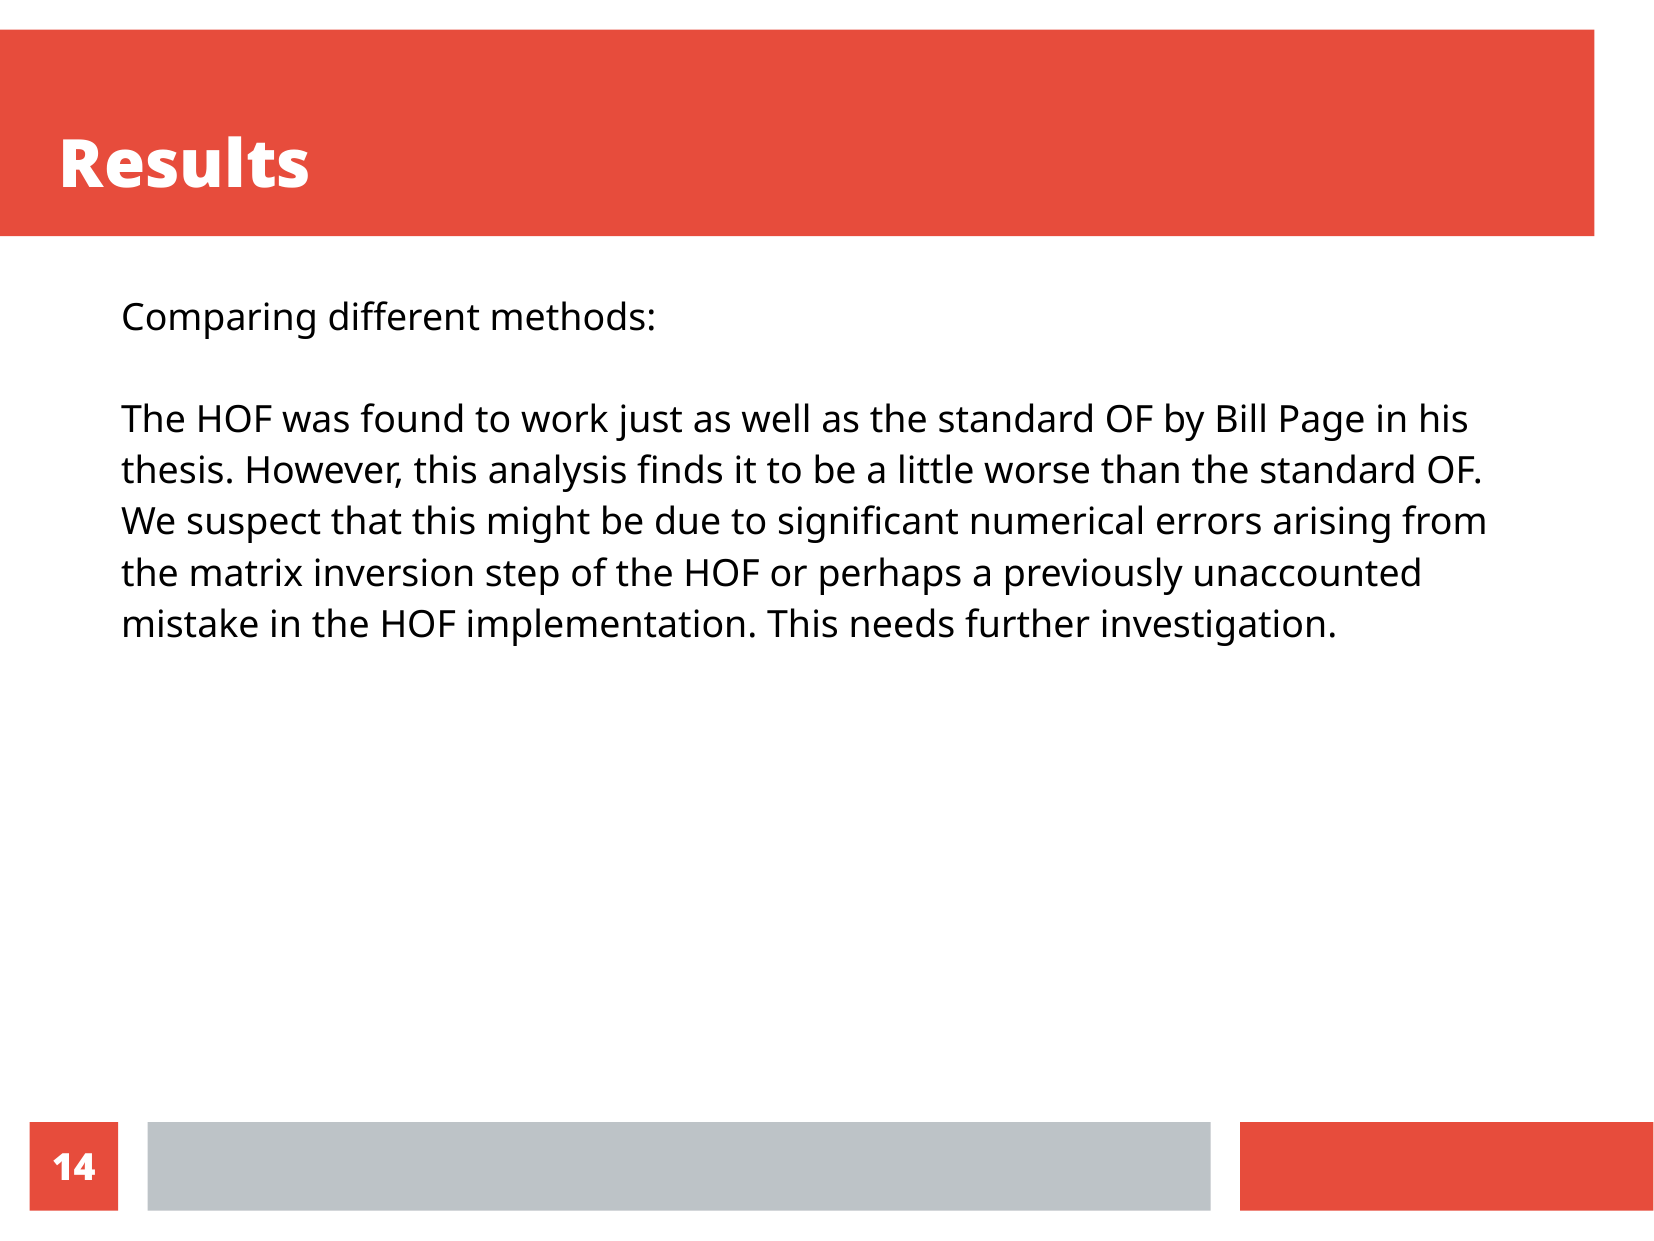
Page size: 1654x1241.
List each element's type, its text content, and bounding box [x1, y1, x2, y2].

title Results [59, 59, 1595, 207]
text_box Comparing different methods: The HOF was found to work just as well as the standard OF by Bill Page in his thesis. However, this analysis finds it to be a little worse than the standard OF. We suspect that this might be due to significant numerical errors arising from the matrix inversion step of the HOF or perhaps a previously unaccounted mistake in the HOF implementation. This needs further investigation. [106, 283, 1548, 734]
